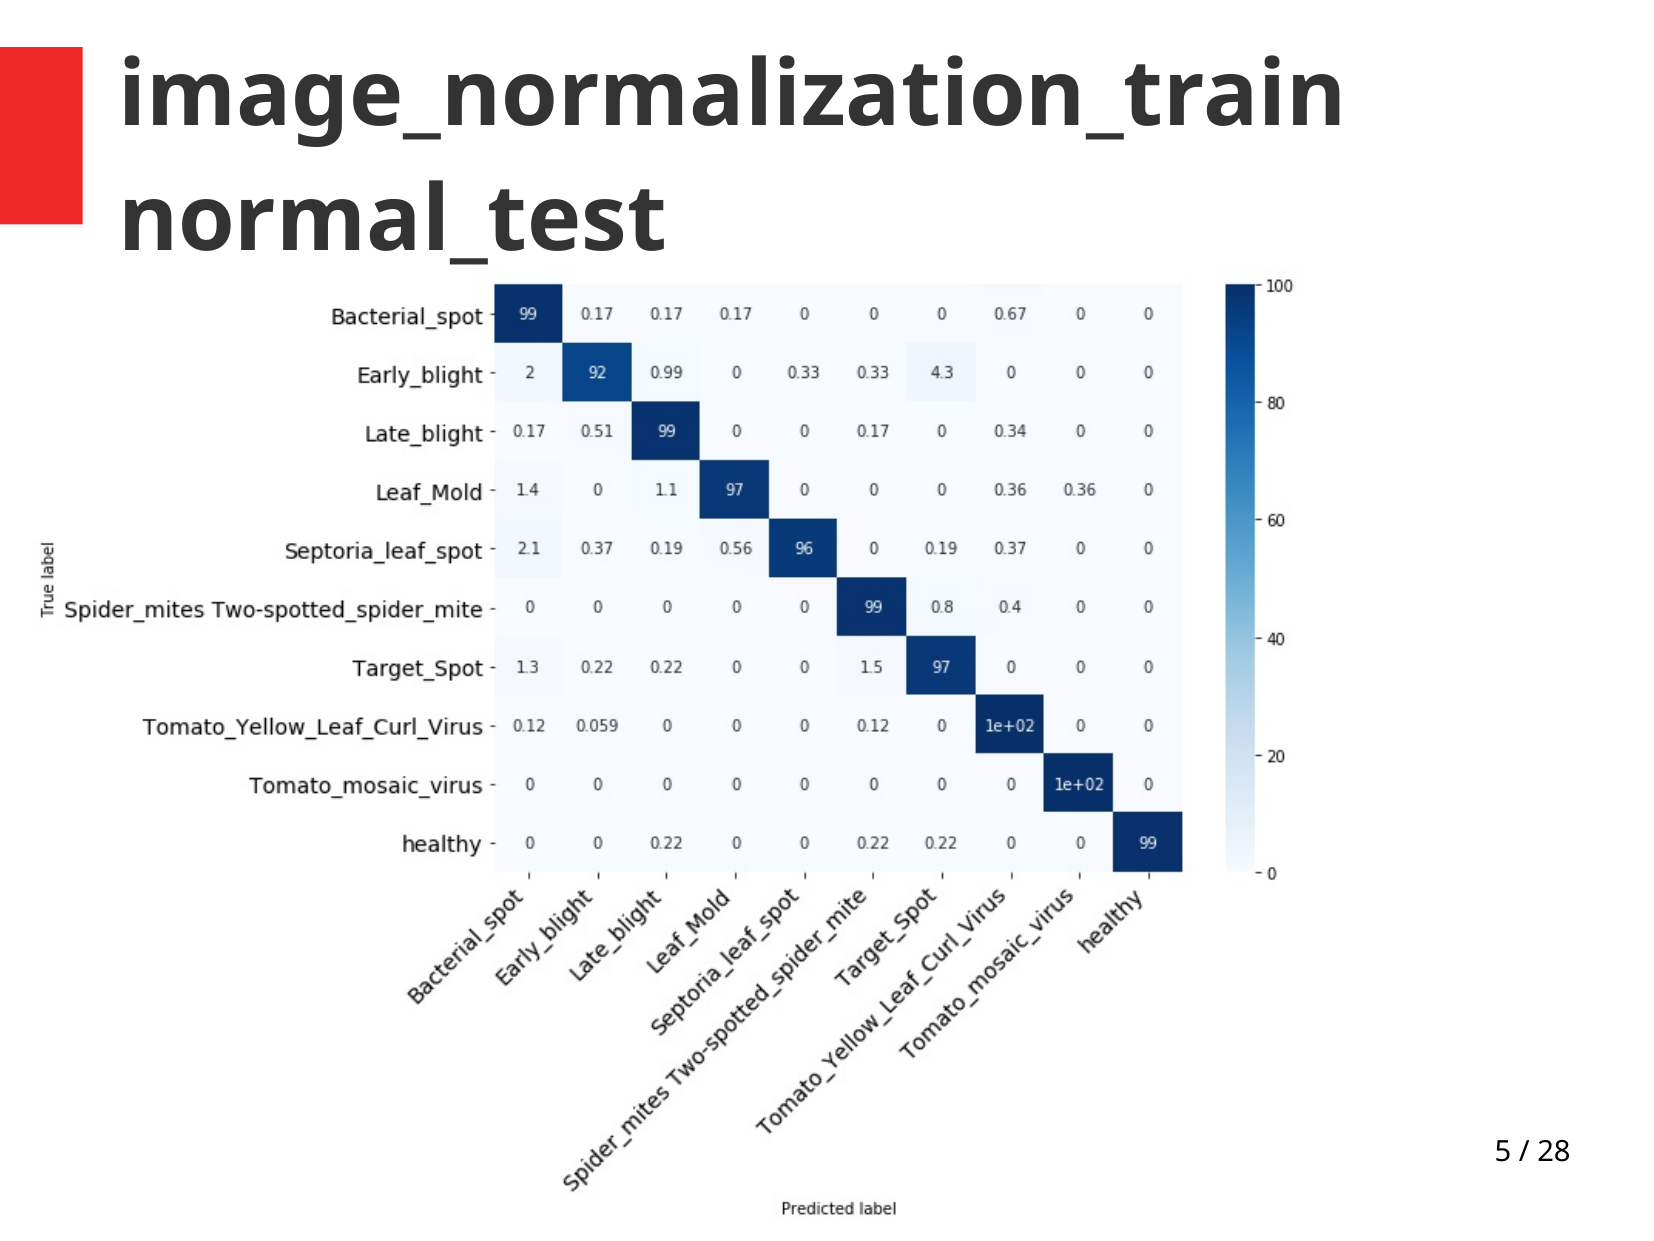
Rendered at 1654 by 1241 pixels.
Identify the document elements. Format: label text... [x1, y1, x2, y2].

picture [32, 269, 1306, 1227]
title image_normalization_train normal_test [118, 45, 1571, 260]
